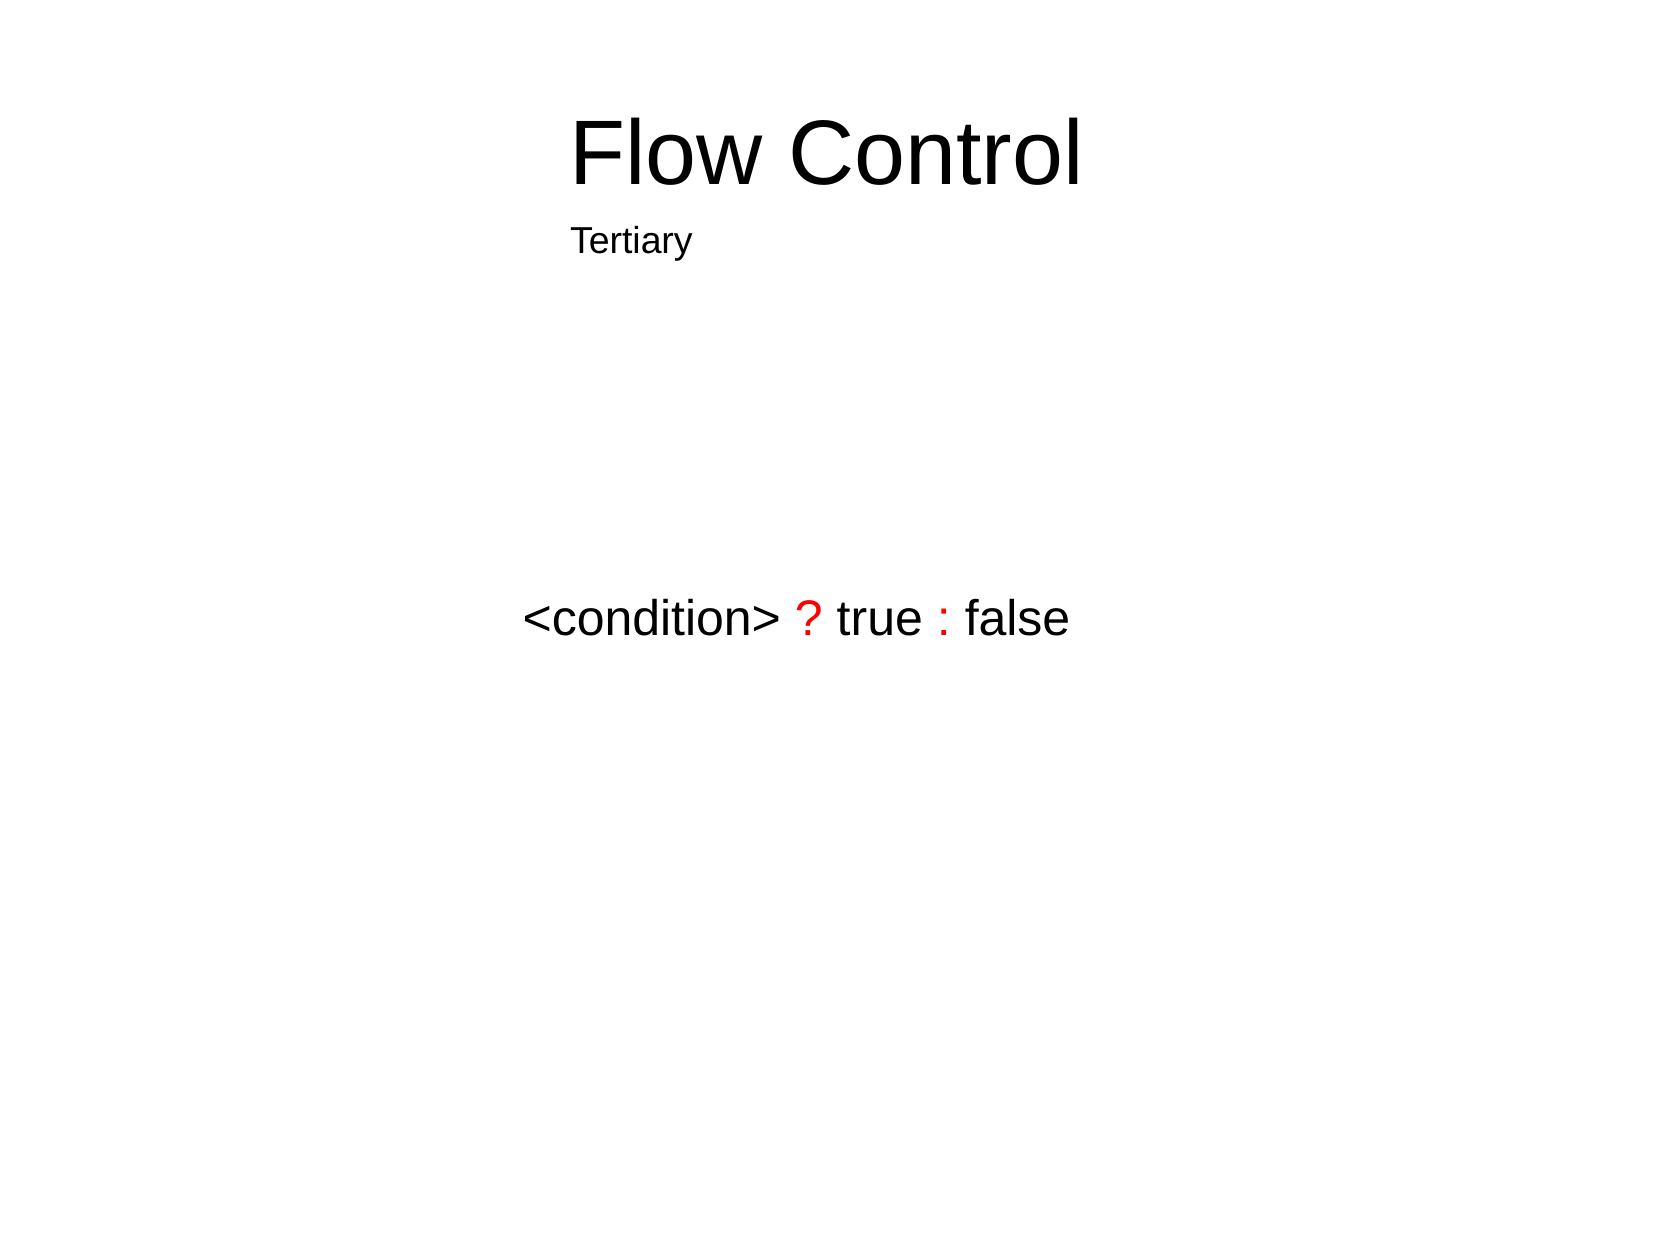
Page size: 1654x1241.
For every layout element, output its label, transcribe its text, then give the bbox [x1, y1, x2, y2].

title Flow Control [82, 49, 1571, 257]
text_box Tertiary [555, 212, 910, 284]
text_box <condition> ? true : false [507, 582, 1105, 709]
